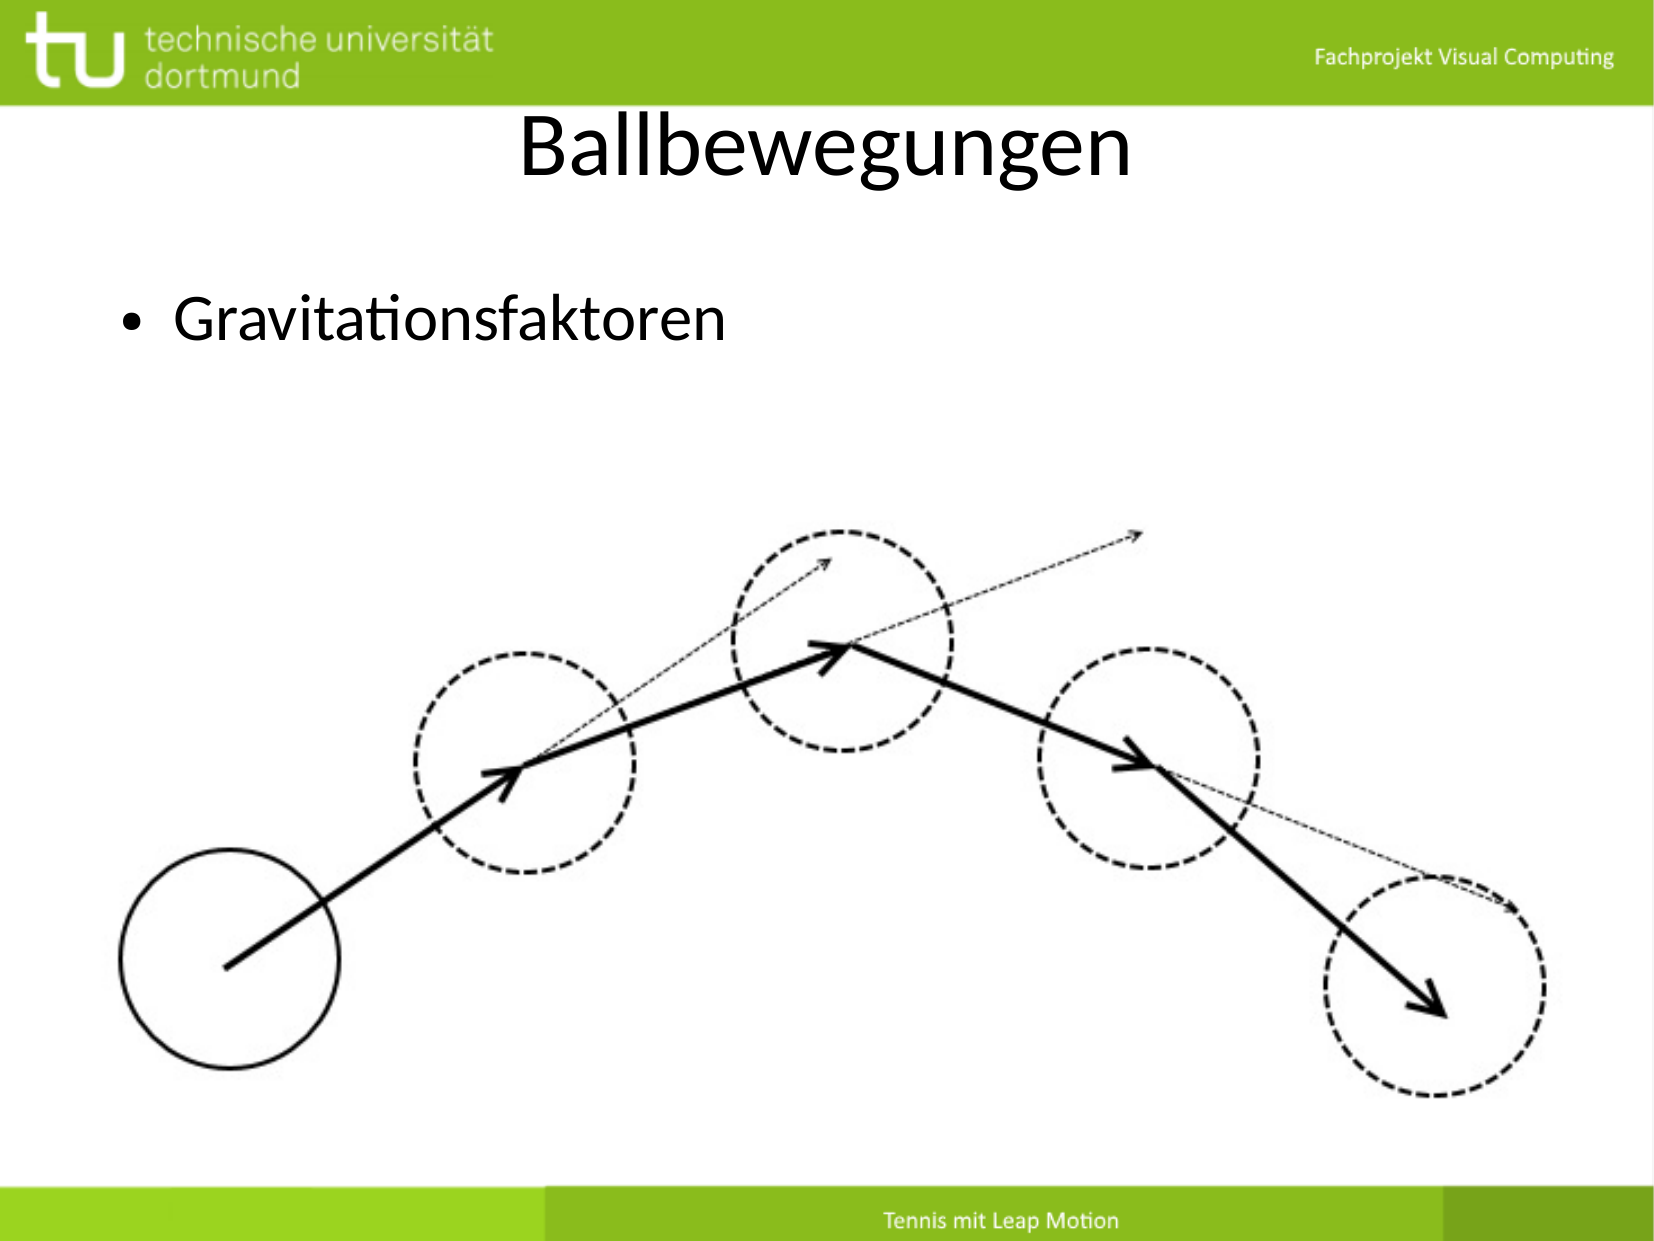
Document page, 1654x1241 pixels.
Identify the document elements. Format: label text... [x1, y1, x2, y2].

picture [0, 0, 1654, 1241]
title Ballbewegungen [82, 49, 1571, 257]
list Gravitationsfaktoren [102, 290, 1552, 377]
